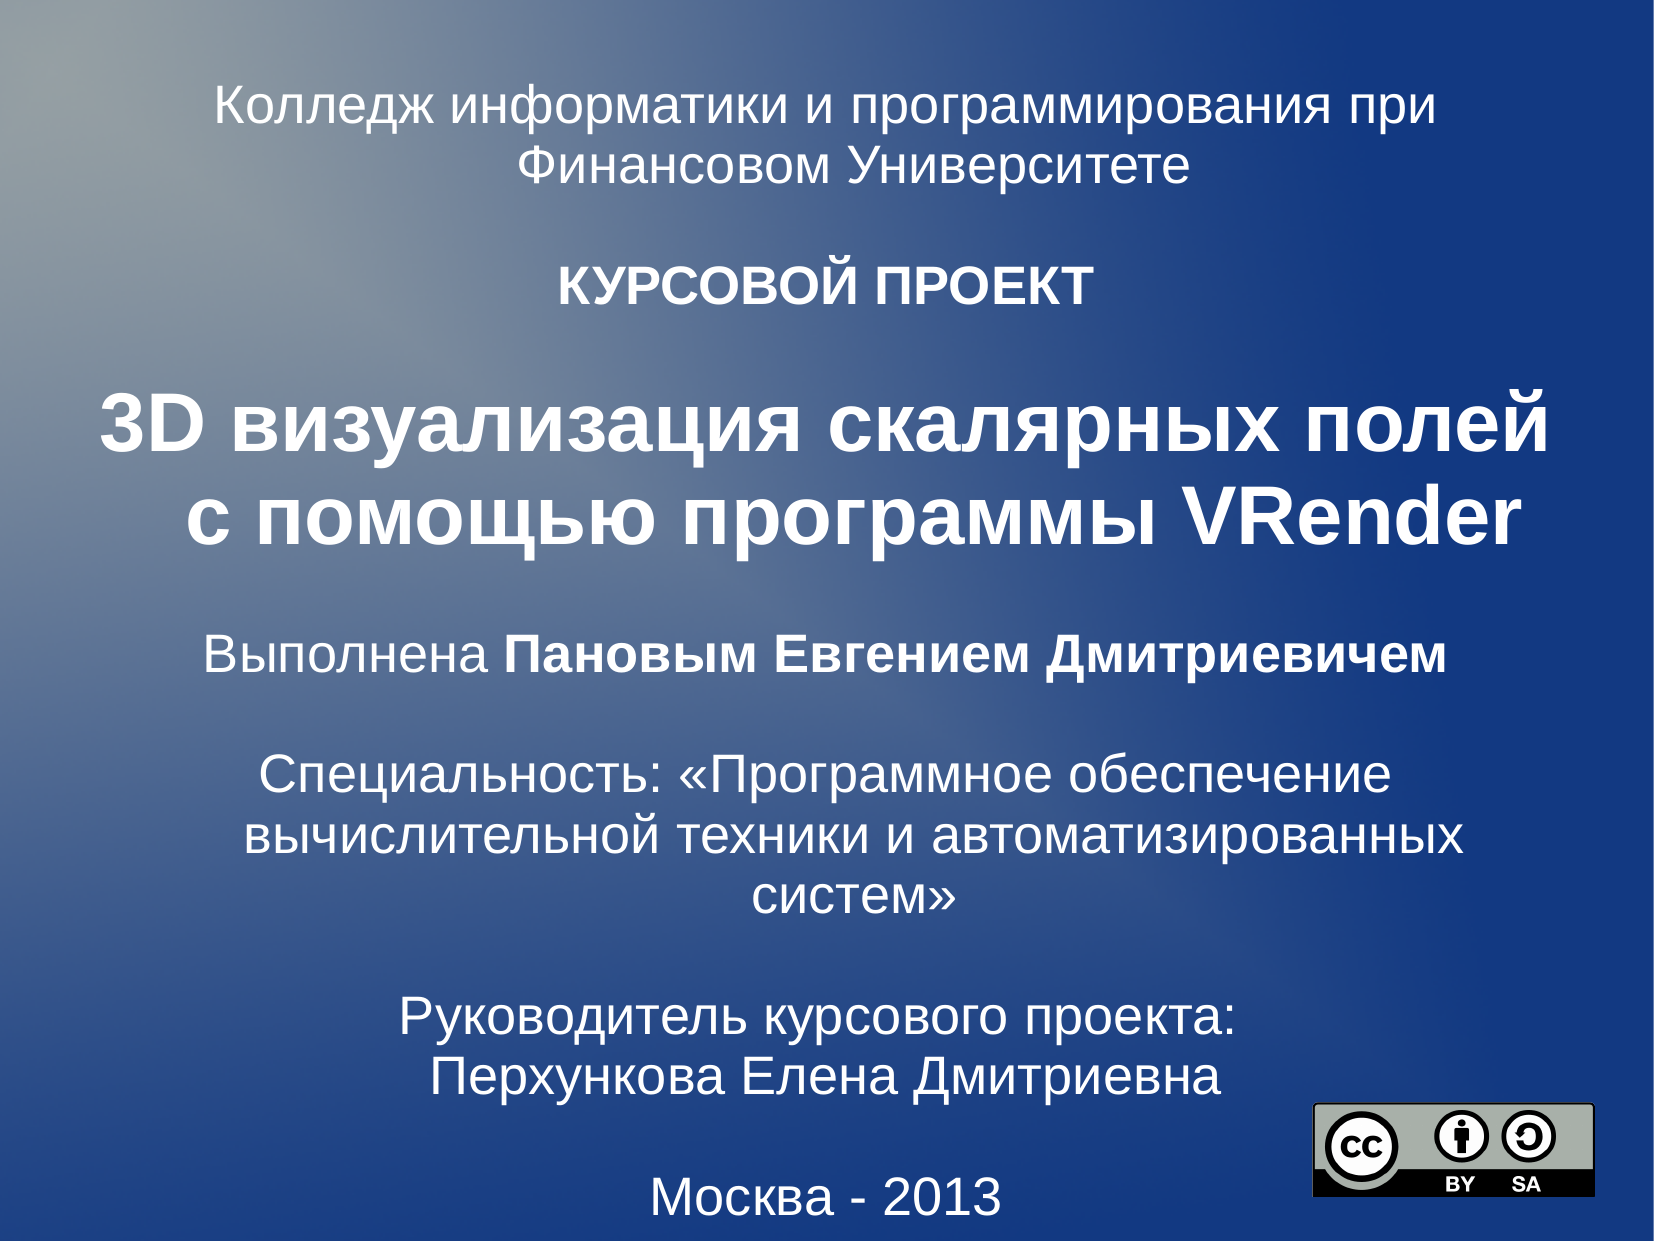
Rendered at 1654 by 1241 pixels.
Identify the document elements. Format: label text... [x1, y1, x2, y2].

subtitle Колледж информатики и программирования при Финансовом Университете КУРСОВОЙ ПРОЕКТ 3D визуализация скалярных полей с помощью программы VRender Выполнена Пановым Евгением Дмитриевичем Специальность: «Программное обеспечение вычислительной техники и автоматизированных систем» Руководитель курсового проекта: Перхункова Елена Дмитриевна Москва - 2013 [82, 71, 1571, 1228]
picture [0, 0, 1654, 1241]
